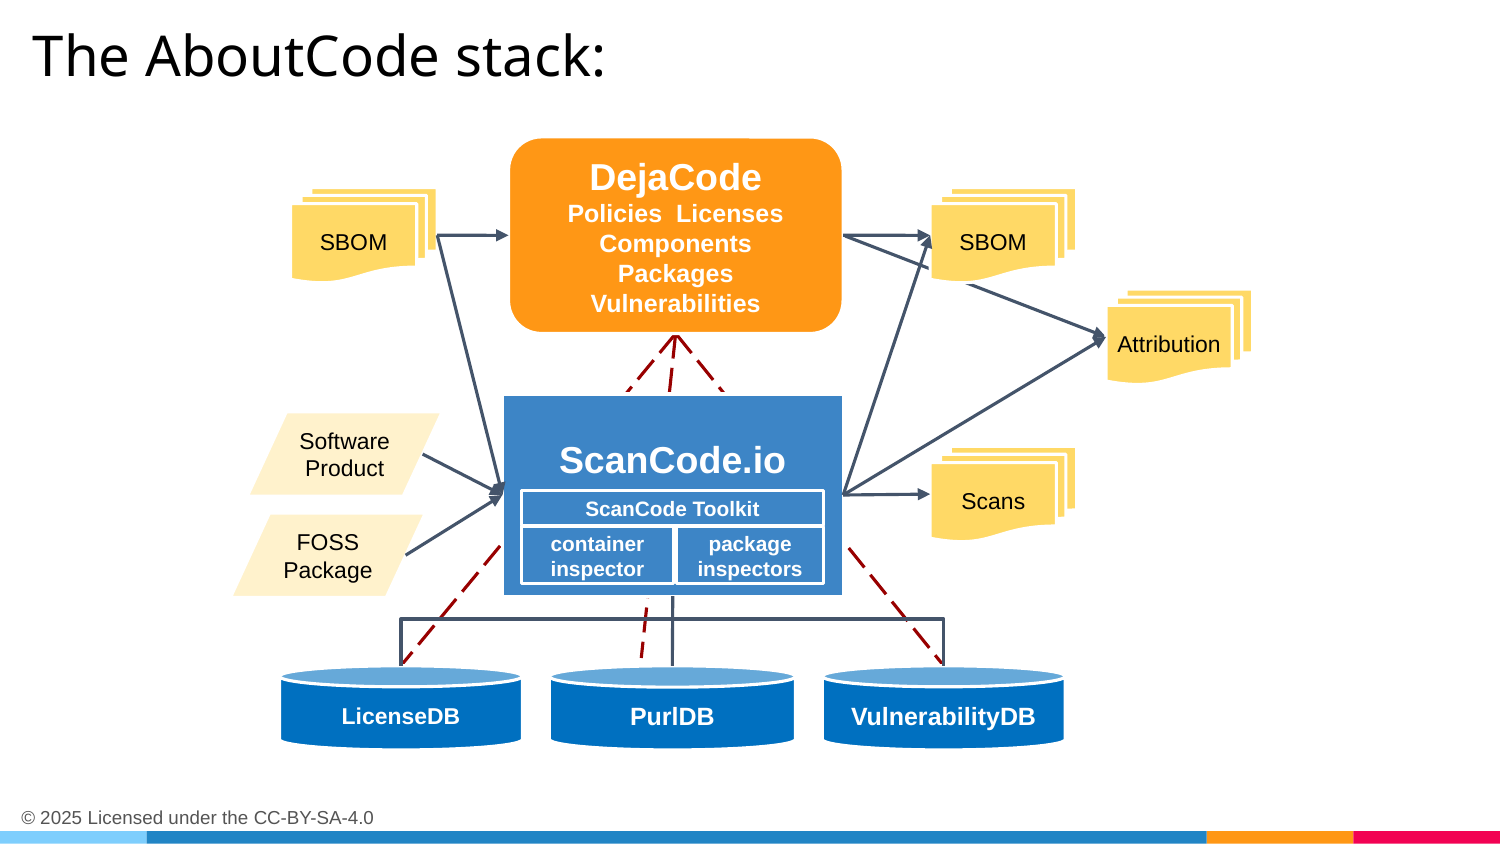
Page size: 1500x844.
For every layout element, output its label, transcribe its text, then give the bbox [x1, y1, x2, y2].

text_box FOSS Package [230, 513, 426, 598]
text_box SBOM [930, 187, 1077, 283]
text_box PurlDB [549, 678, 796, 750]
text_box LicenseDB [279, 677, 523, 750]
text_box DejaCode Policies Licenses Components Packages Vulnerabilities [508, 136, 844, 334]
text_box SBOM [290, 187, 438, 283]
text_box package inspectors [677, 526, 823, 584]
text_box Scans [930, 446, 1077, 542]
text_box Software Product [247, 411, 443, 497]
text_box container inspector [521, 526, 673, 584]
title The AboutCode stack: [21, 15, 1354, 100]
text_box ScanCode Toolkit [521, 491, 823, 526]
text_box Attribution [1105, 289, 1253, 385]
text_box VulnerabilityDB [822, 677, 1066, 750]
text_box ScanCode.io [502, 394, 843, 596]
